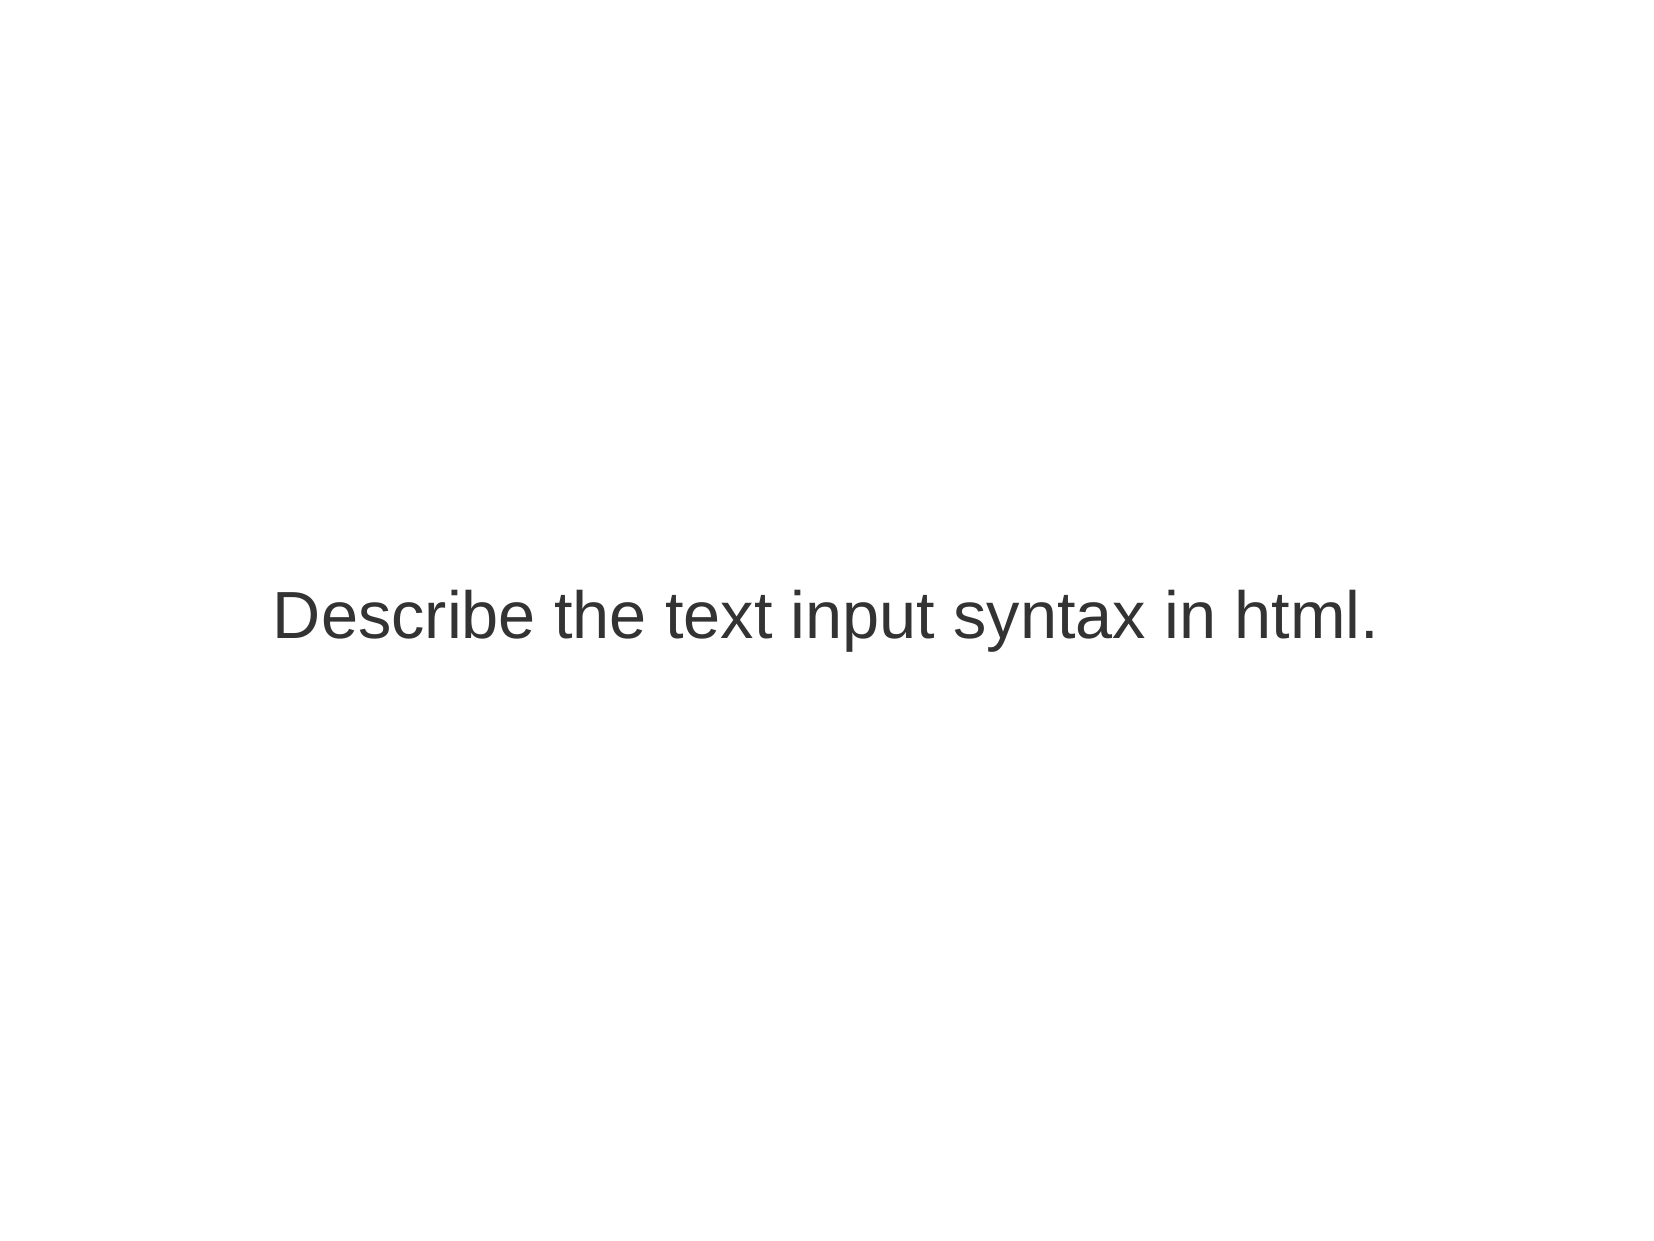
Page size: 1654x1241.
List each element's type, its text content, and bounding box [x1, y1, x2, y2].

subtitle Describe the text input syntax in html. [82, 49, 1571, 1182]
